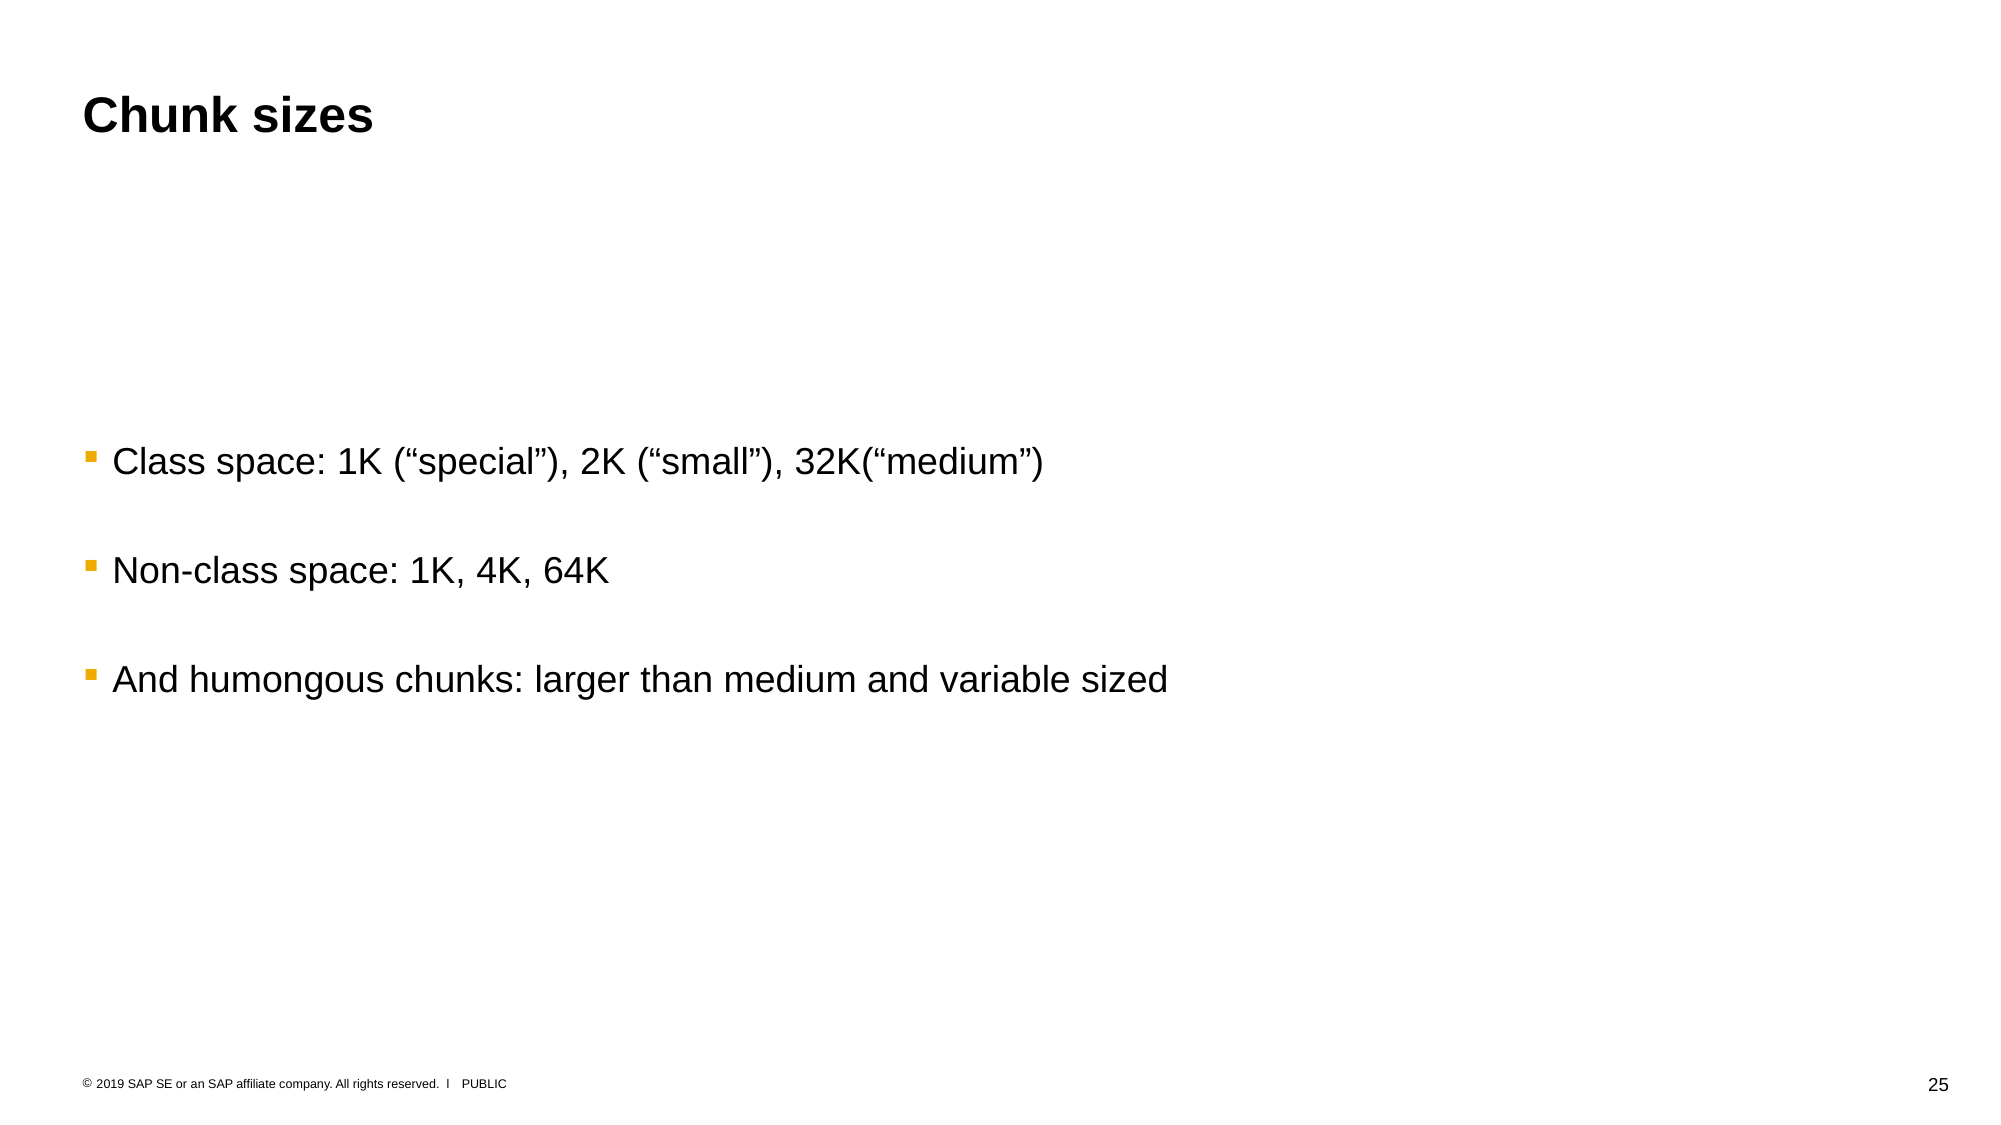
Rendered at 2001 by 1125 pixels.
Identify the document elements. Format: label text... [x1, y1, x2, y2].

title Chunk sizes [82, 82, 1918, 144]
subtitle Class space: 1K (“special”), 2K (“small”), 32K(“medium”) Non-class space: 1K, 4K, 64K And humongous chunks: larger than medium and variable sized [82, 265, 1918, 1040]
